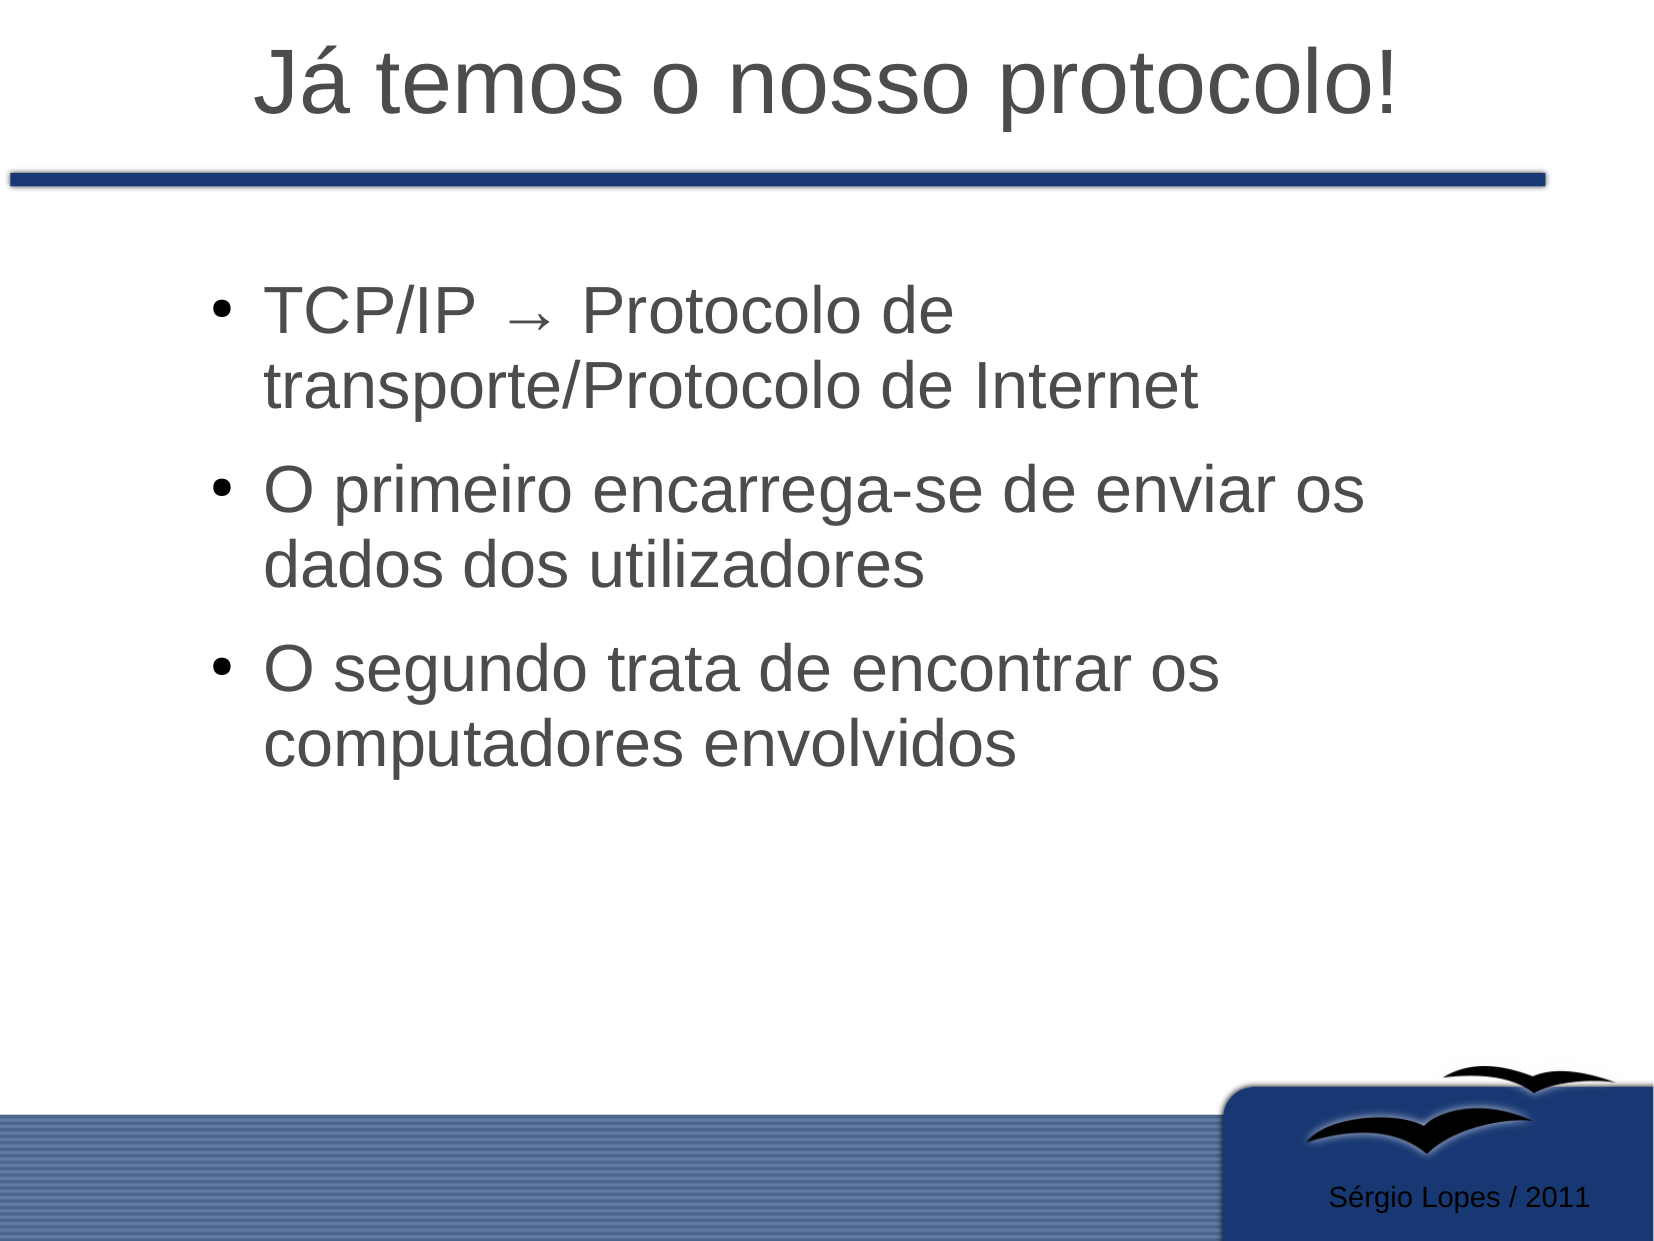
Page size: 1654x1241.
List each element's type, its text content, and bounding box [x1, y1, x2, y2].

title Já temos o nosso protocolo! [121, 0, 1534, 164]
picture [0, 0, 1654, 1241]
list TCP/IP → Protocolo de transporte/Protocolo de Internet O primeiro encarrega-se de enviar os dados dos utilizadores O segundo trata de encontrar os computadores envolvidos [121, 273, 1534, 1056]
text_box Sérgio Lopes / 2011 [1328, 1181, 1588, 1214]
